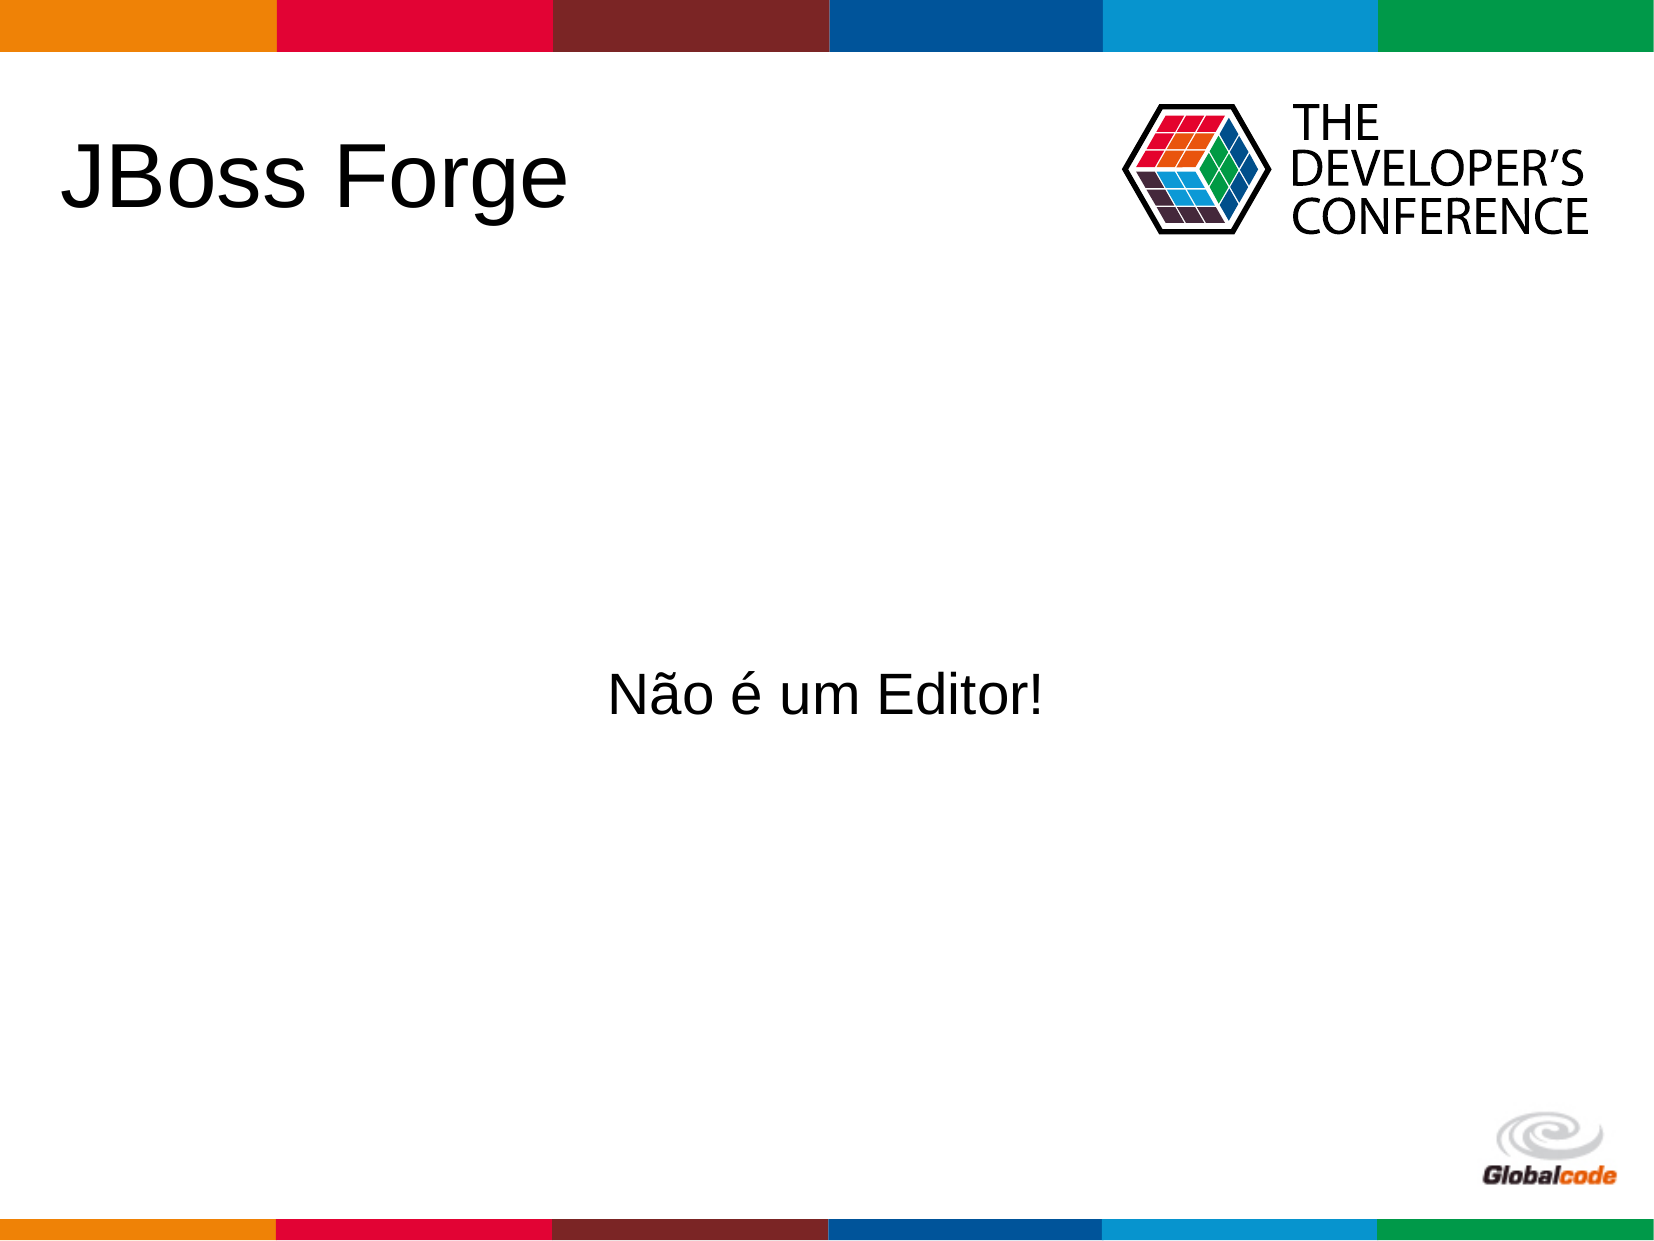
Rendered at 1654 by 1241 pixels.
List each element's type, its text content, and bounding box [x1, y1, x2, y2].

picture [1464, 1062, 1638, 1219]
title JBoss Forge [45, 87, 1075, 256]
subtitle Não é um Editor! [45, 281, 1609, 1102]
